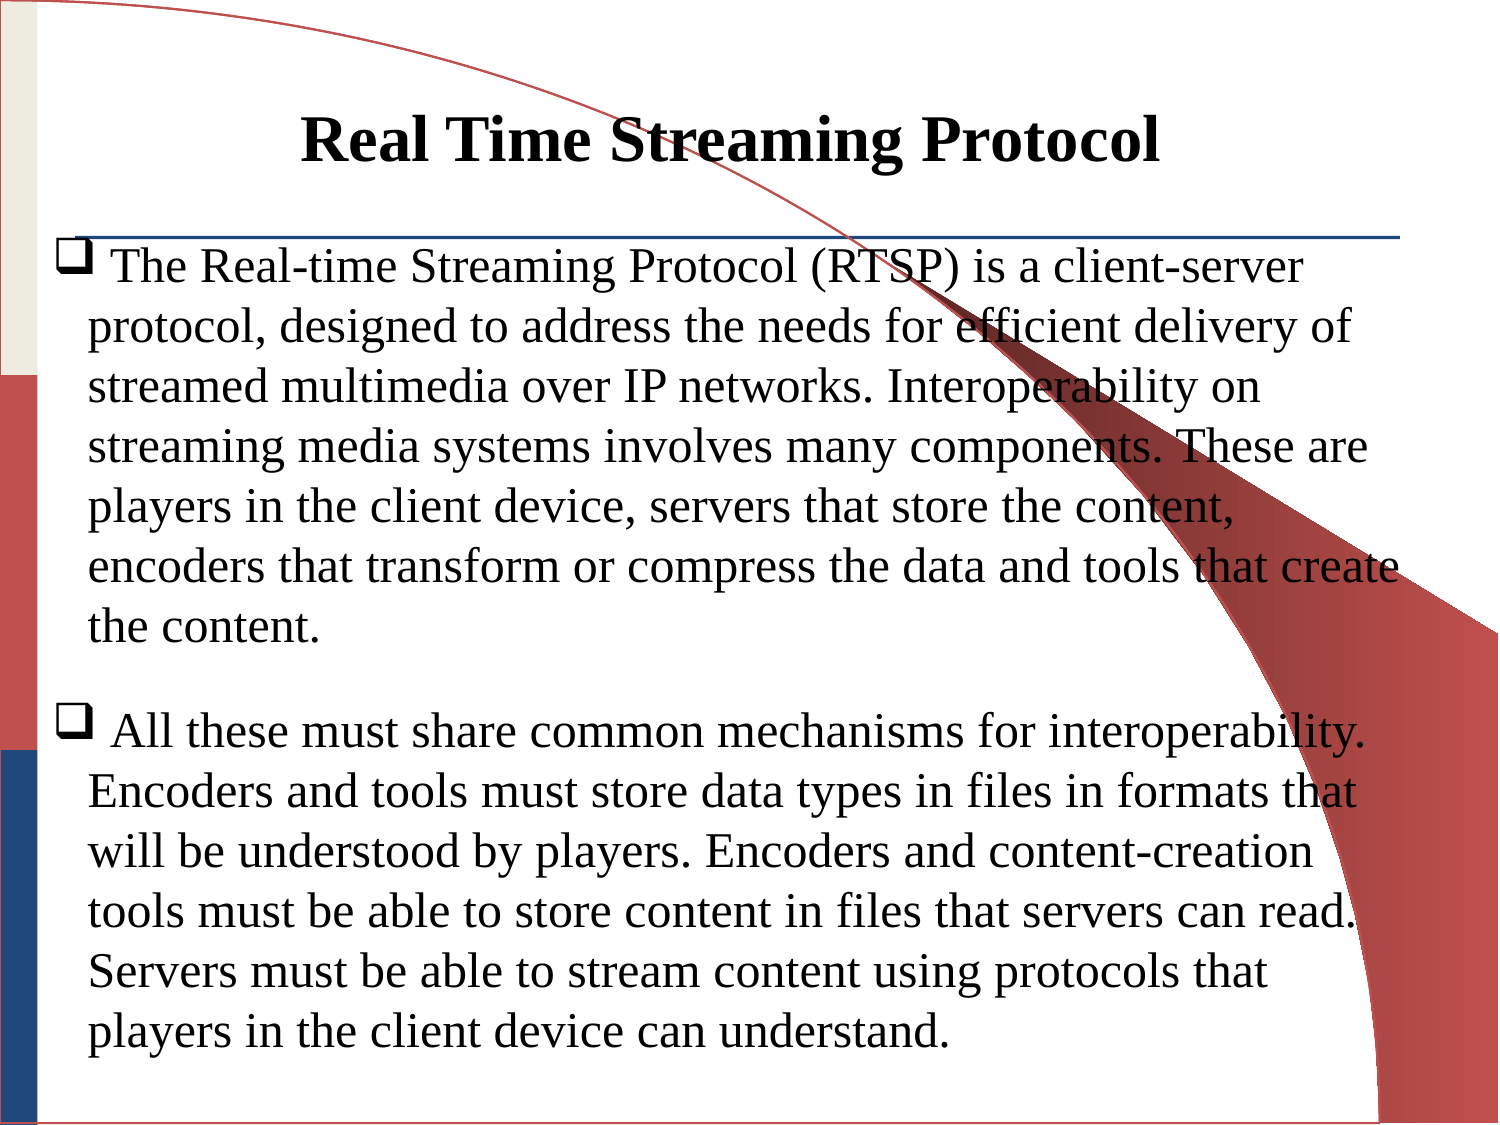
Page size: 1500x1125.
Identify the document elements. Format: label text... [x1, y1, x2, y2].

text_box The Real-time Streaming Protocol (RTSP) is a client-server protocol, designed to address the needs for efficient delivery of streamed multimedia over IP networks. Interoperability on streaming media systems involves many components. These are players in the client device, servers that store the content, encoders that transform or compress the data and tools that create the content. All these must share common mechanisms for interoperability. Encoders and tools must store data types in files in formats that will be understood by players. Encoders and content-creation tools must be able to store content in files that servers can read. Servers must be able to stream content using protocols that players in the client device can understand. [37, 224, 1438, 1080]
text_box Real Time Streaming Protocol [62, 87, 1400, 183]
